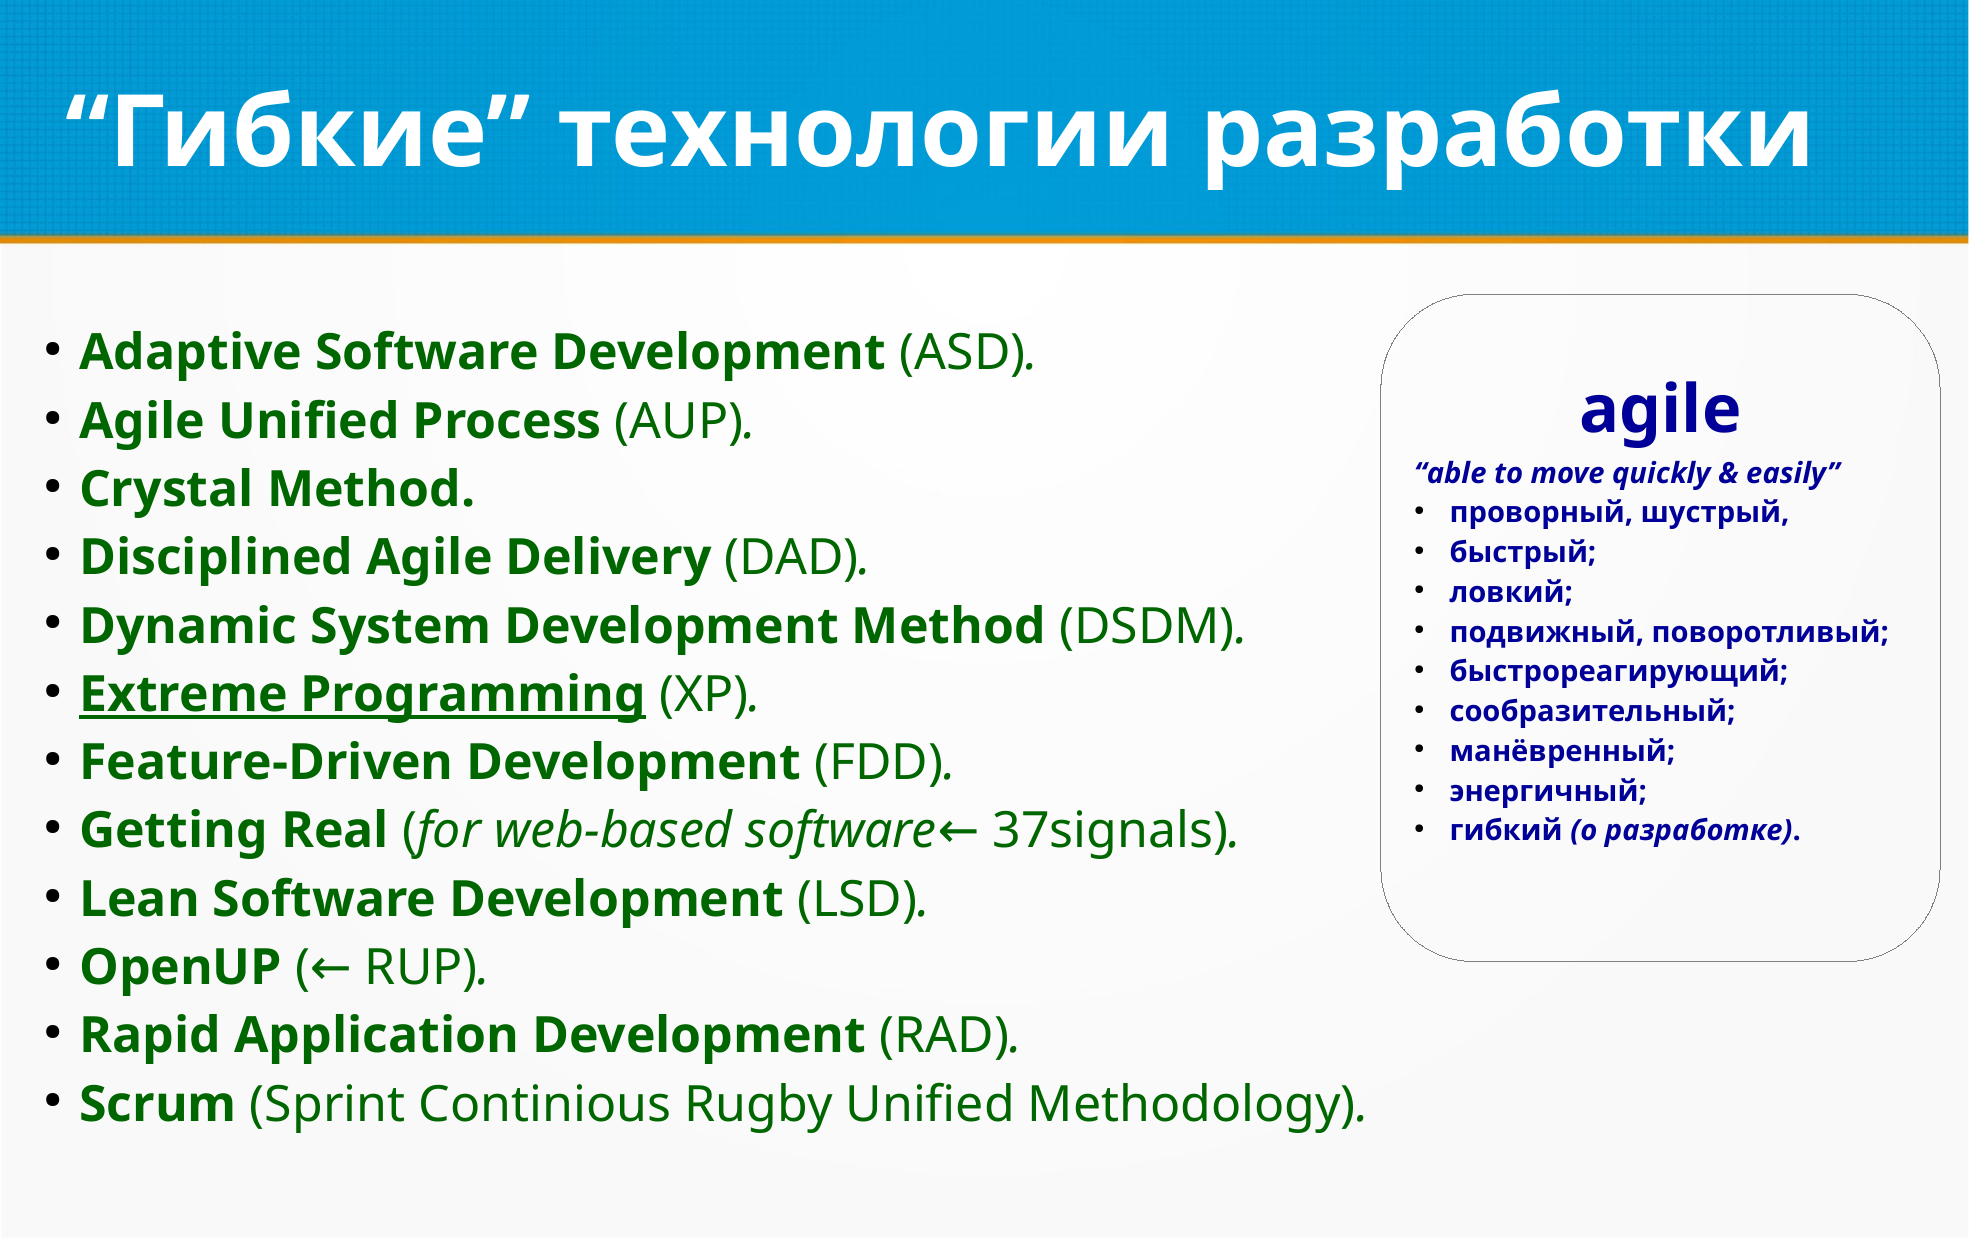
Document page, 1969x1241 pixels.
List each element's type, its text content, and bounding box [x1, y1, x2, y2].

text_box Adaptive Software Development (ASD). Agile Unified Process (AUP). Crystal Method. Disciplined Agile Delivery (DAD). Dynamic System Development Method (DSDM). Extreme Programming (XP). Feature-Driven Development (FDD). Getting Real (for web-based software← 37signals). Lean Software Development (LSD). OpenUP (← RUP). Rapid Application Development (RAD). Scrum (Sprint Continious Rugby Unified Methodology). [37, 259, 1511, 1193]
picture [0, 233, 1969, 1241]
text_box agile “able to move quickly & easily” проворный, шустрый, быстрый; ловкий; подвижный, поворотливый; быстрореагирующий; сообразительный; манёвренный; энергичный; гибкий (о разработке). [1380, 294, 1941, 962]
text_box “Гибкие” технологии разработки [59, 55, 1902, 200]
